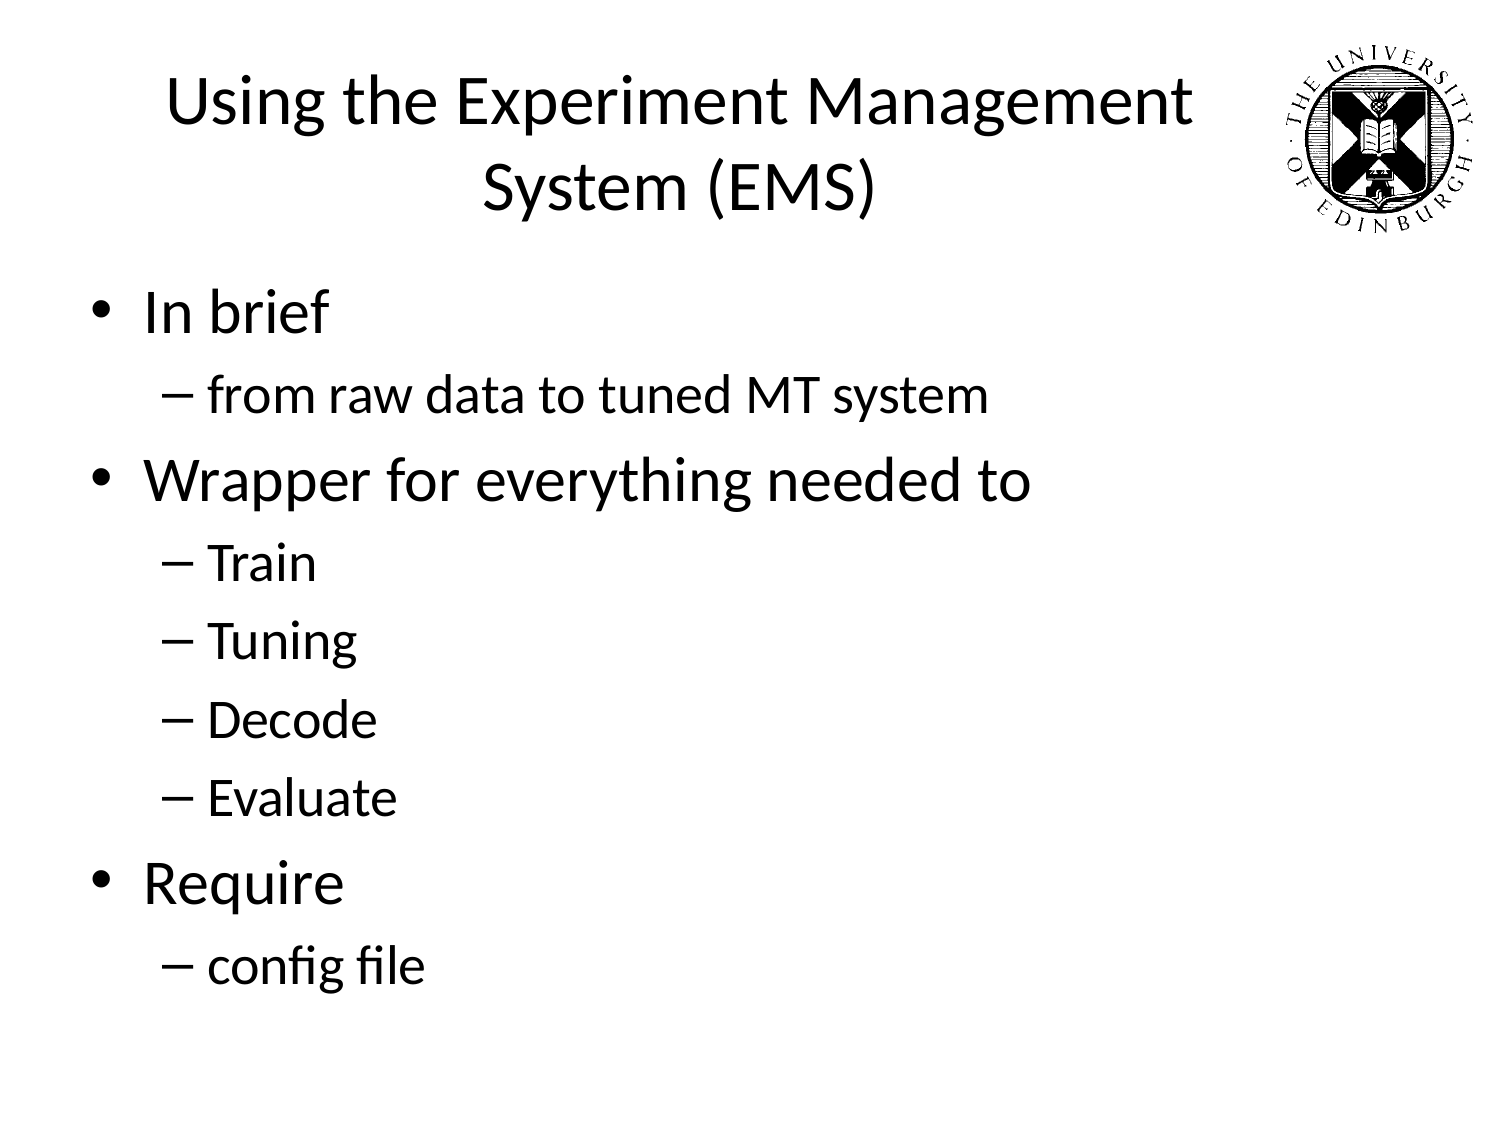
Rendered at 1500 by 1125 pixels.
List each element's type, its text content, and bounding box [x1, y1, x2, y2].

list In brief from raw data to tuned MT system Wrapper for everything needed to Train Tuning Decode Evaluate Require config file [75, 262, 1425, 1005]
picture [1286, 45, 1473, 233]
title Using the Experiment Management System (EMS) [75, 45, 1286, 233]
